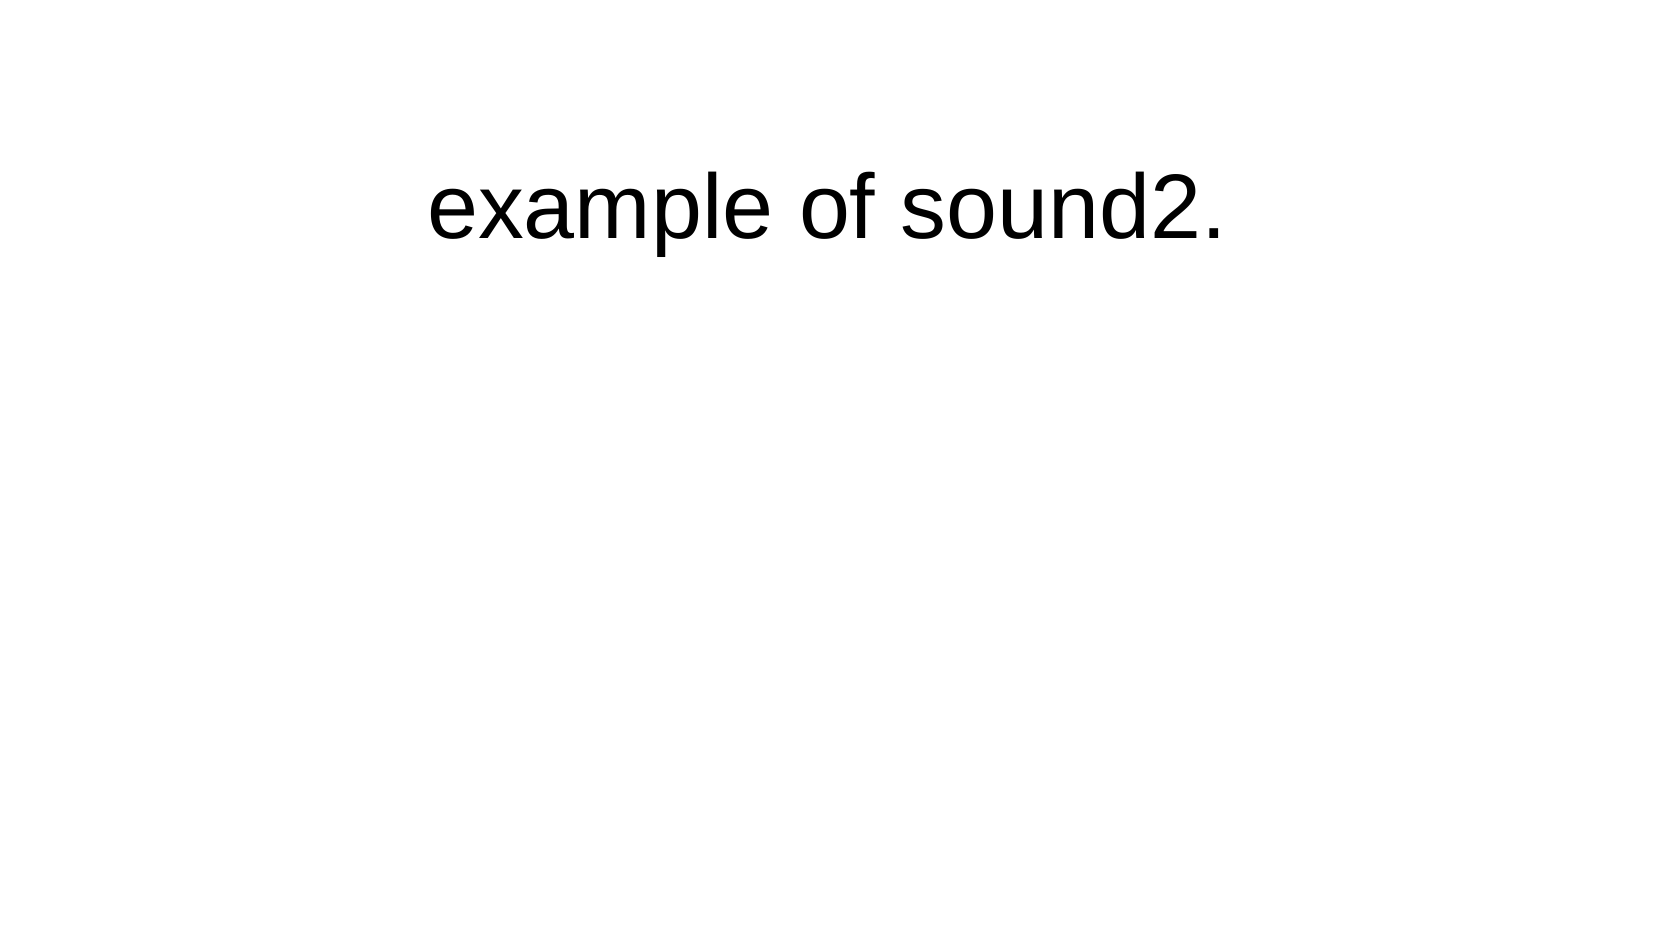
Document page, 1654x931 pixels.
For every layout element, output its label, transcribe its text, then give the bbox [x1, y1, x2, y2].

title example of sound2. [121, 102, 1534, 311]
